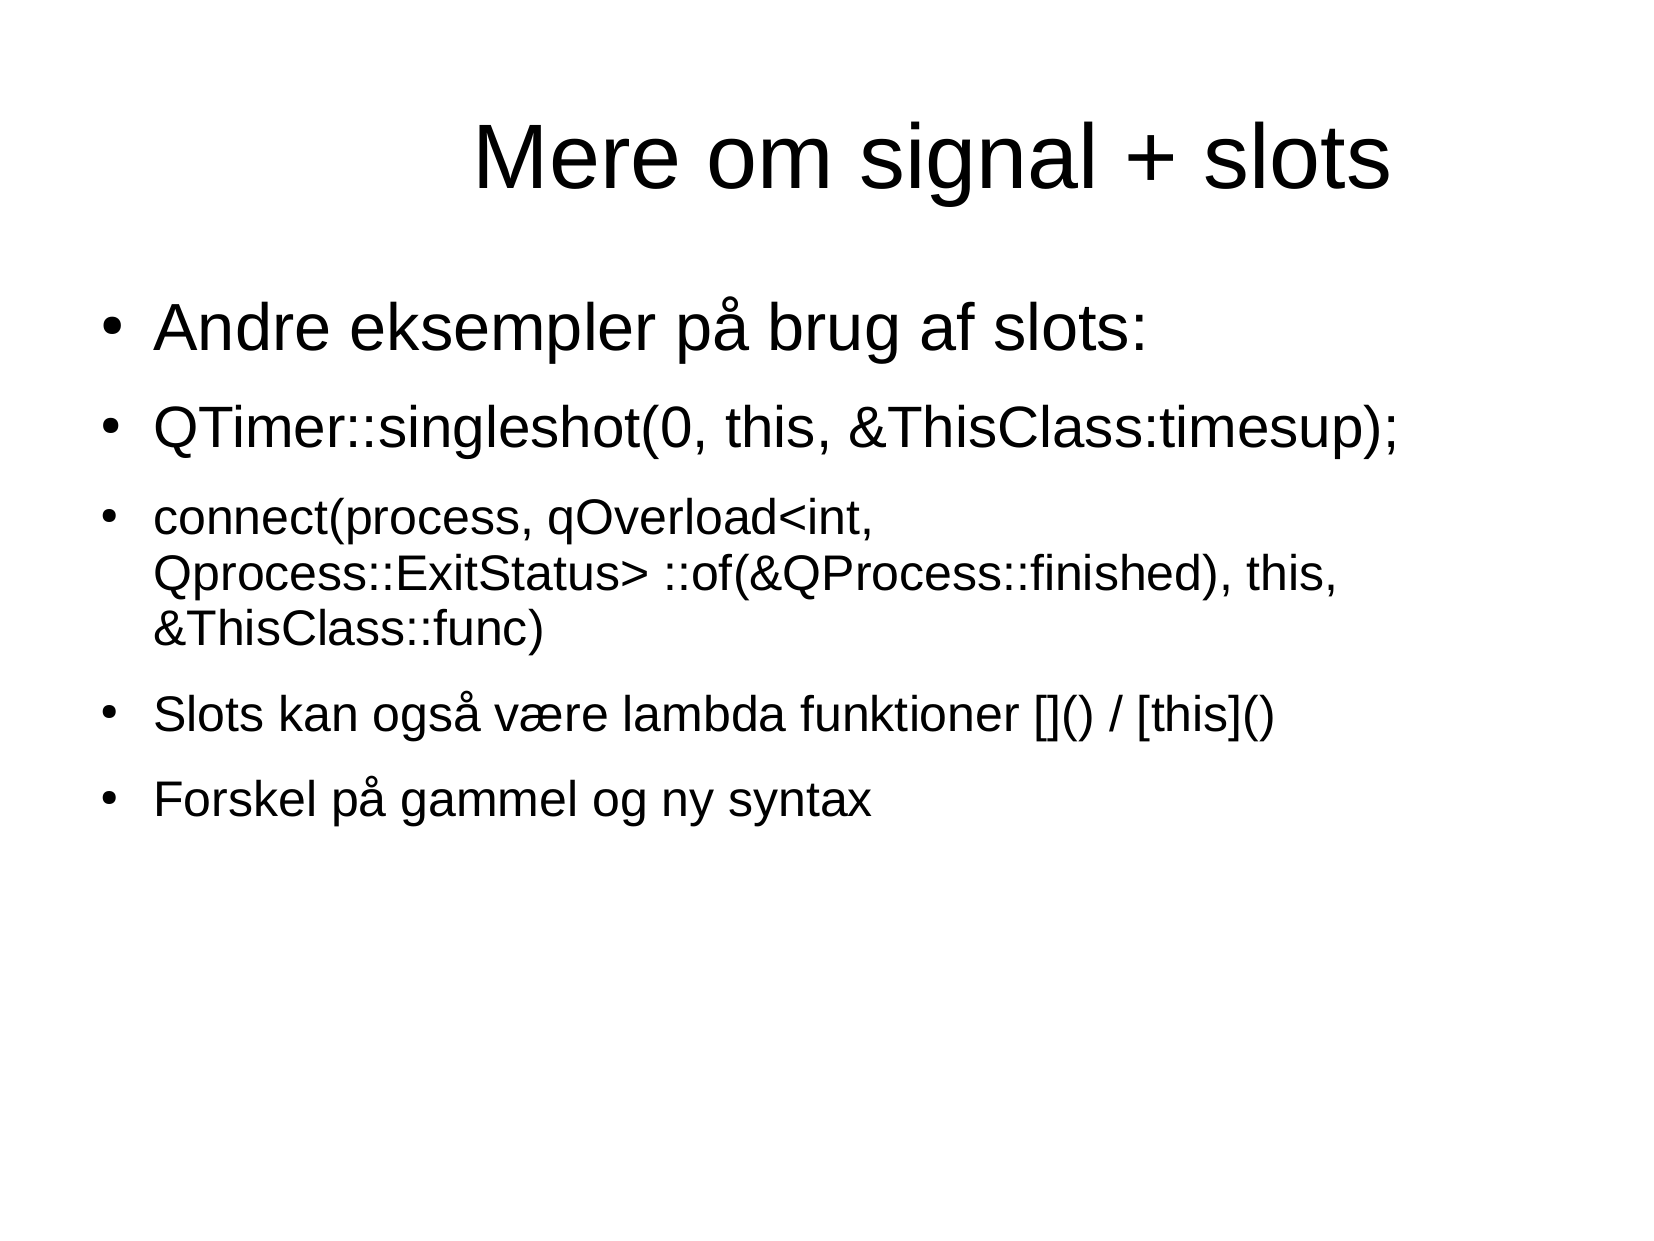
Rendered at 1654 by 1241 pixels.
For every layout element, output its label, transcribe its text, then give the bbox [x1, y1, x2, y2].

list Andre eksempler på brug af slots: QTimer::singleshot(0, this, &ThisClass:timesup); connect(process, qOverload<int, Qprocess::ExitStatus> ::of(&QProcess::finished), this, &ThisClass::func) Slots kan også være lambda funktioner []() / [this]() Forskel på gammel og ny syntax [82, 290, 1571, 1010]
title Mere om signal + slots [189, 53, 1654, 261]
